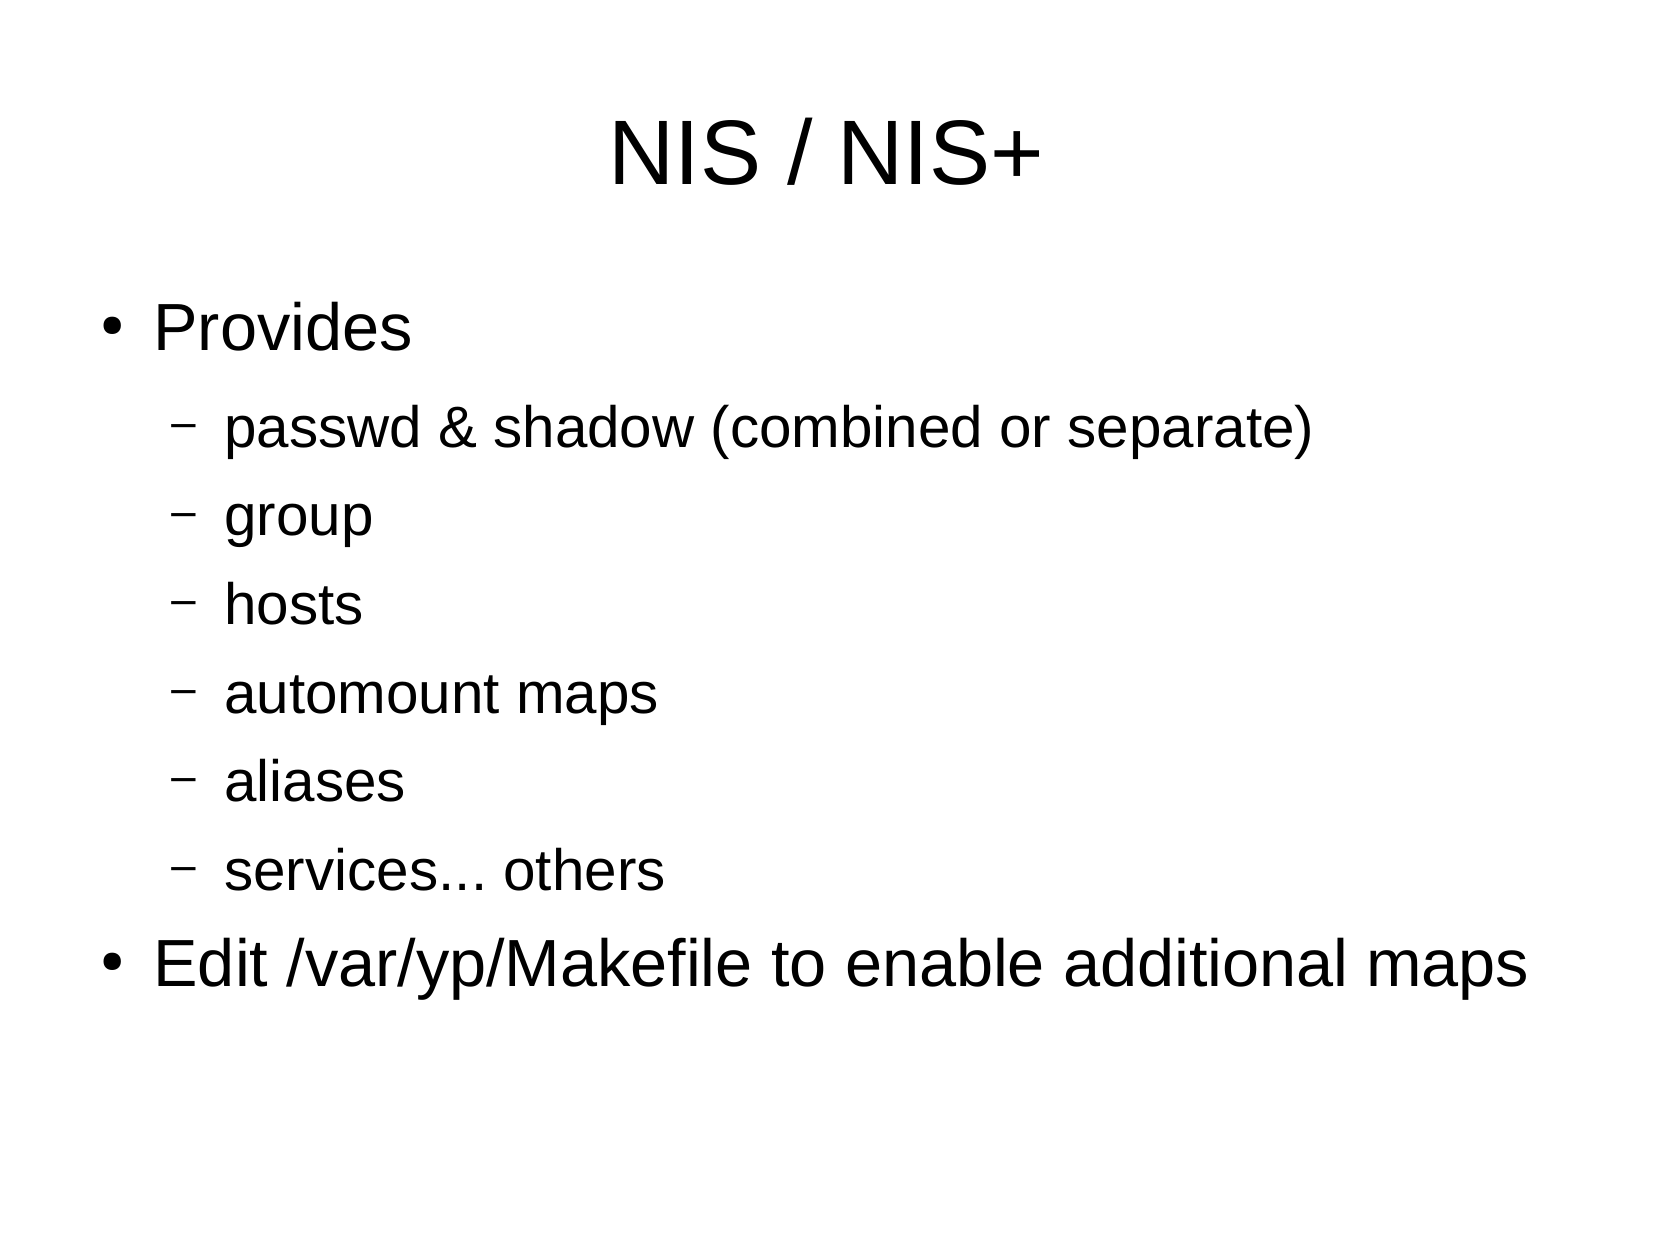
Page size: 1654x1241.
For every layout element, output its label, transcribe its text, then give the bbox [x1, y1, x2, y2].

list Provides passwd & shadow (combined or separate) group hosts automount maps aliases services... others Edit /var/yp/Makefile to enable additional maps [82, 290, 1571, 1010]
title NIS / NIS+ [82, 49, 1571, 257]
